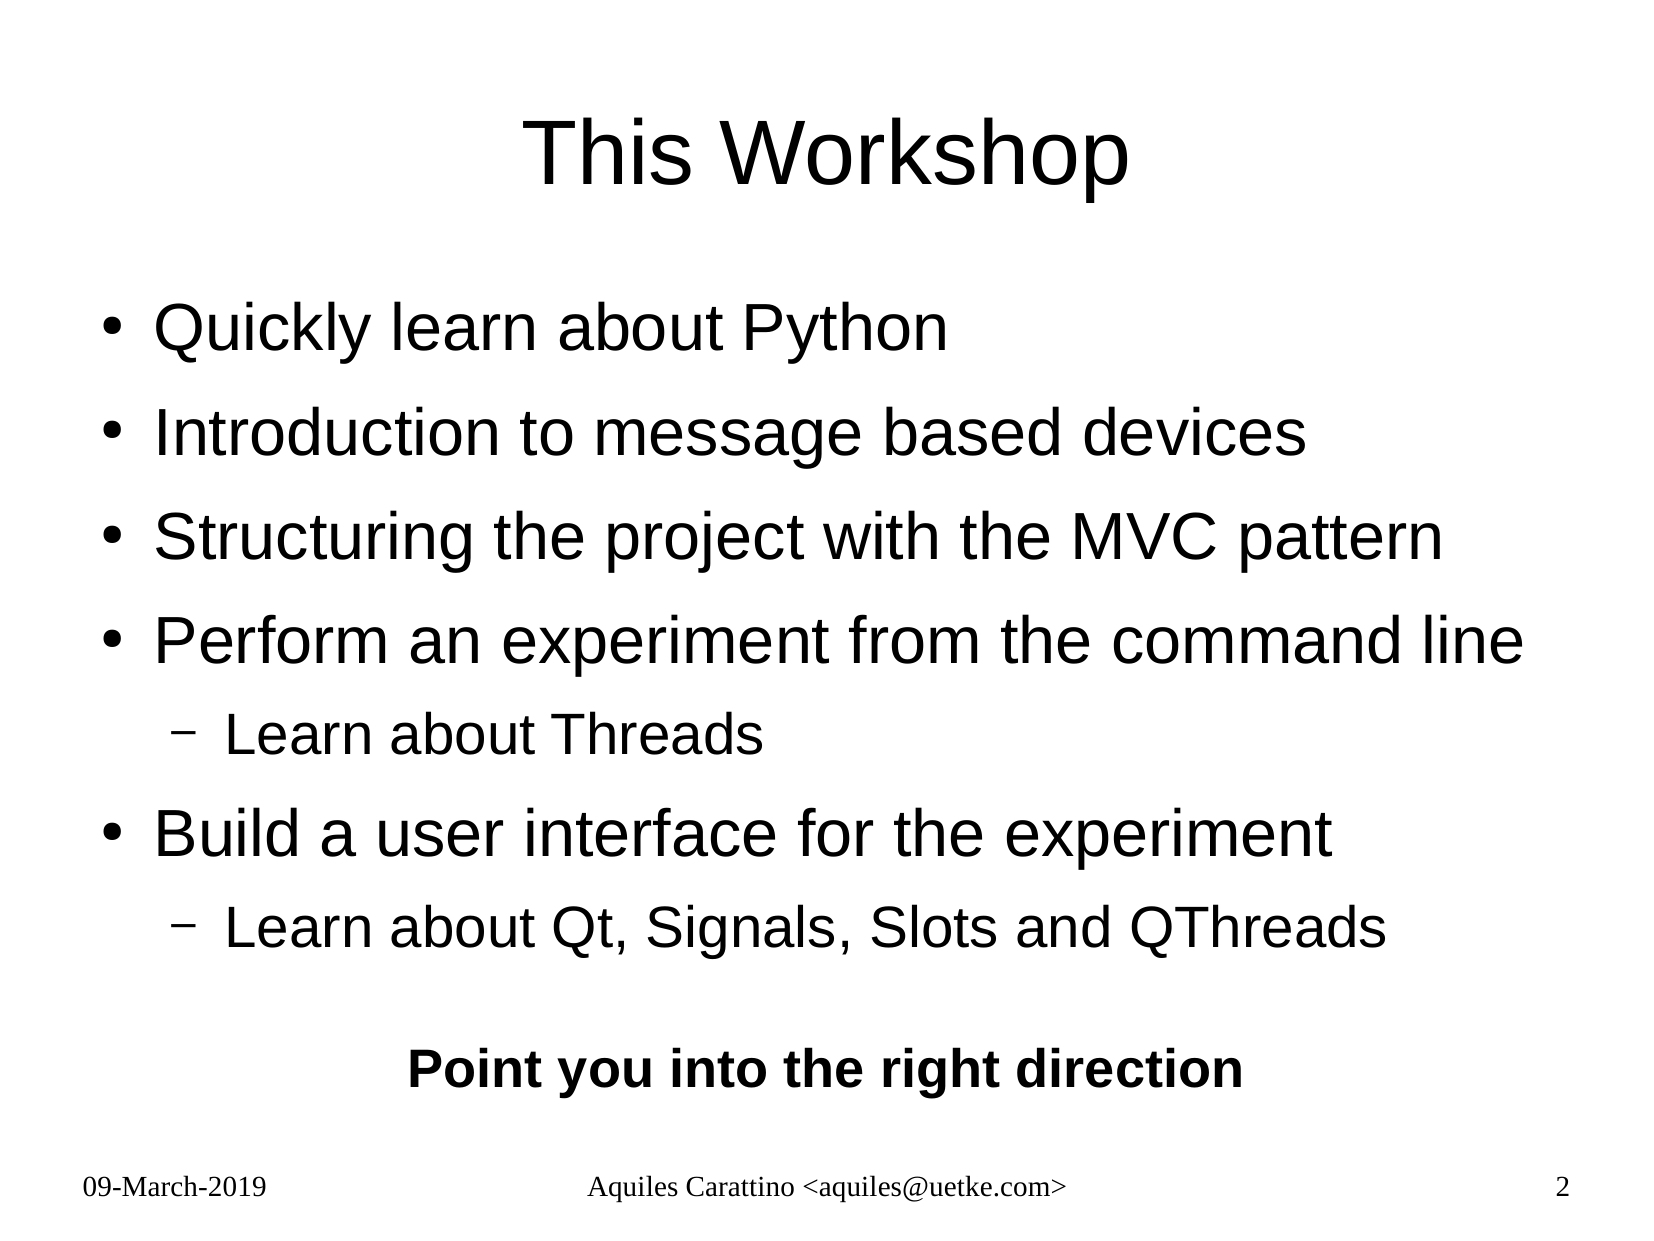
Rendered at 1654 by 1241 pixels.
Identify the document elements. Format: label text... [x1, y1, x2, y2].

text_box Point you into the right direction [392, 1031, 1261, 1107]
list Quickly learn about Python Introduction to message based devices Structuring the project with the MVC pattern Perform an experiment from the command line Learn about Threads Build a user interface for the experiment Learn about Qt, Signals, Slots and QThreads [82, 290, 1571, 1010]
title This Workshop [82, 49, 1571, 257]
